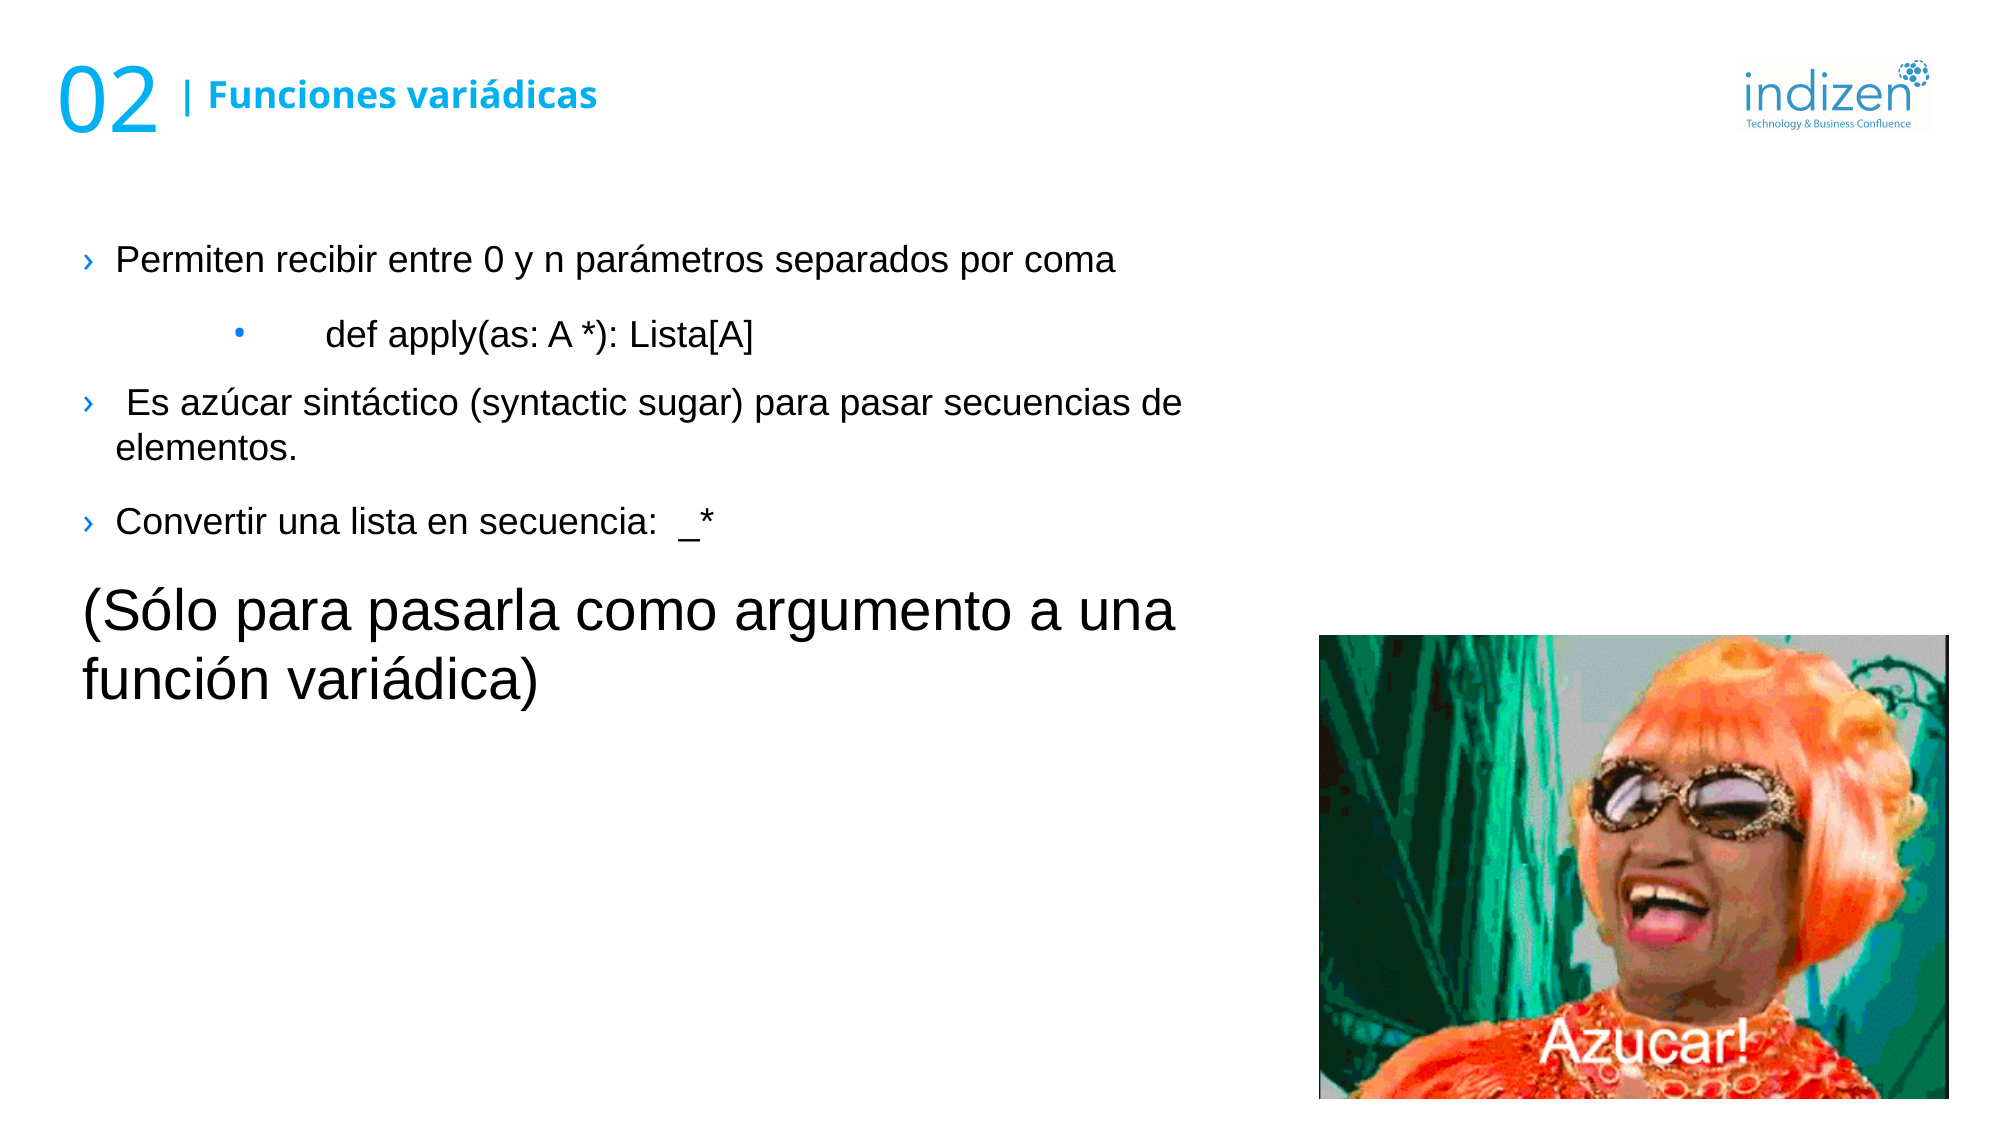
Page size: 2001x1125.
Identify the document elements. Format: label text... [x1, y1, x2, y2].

picture [1737, 57, 1931, 133]
text_box 02 [69, 72, 96, 126]
text_box Permiten recibir entre 0 y n parámetros separados por coma def apply(as: A *): Lista[A] Es azúcar sintáctico (syntactic sugar) para pasar secuencias de elementos. Convertir una lista en secuencia: _* (Sólo para pasarla como argumento a una función variádica) [82, 232, 1300, 827]
text_box | Funciones variádicas [157, 60, 1276, 126]
text_box 02 [41, 45, 1392, 127]
picture [1319, 635, 1949, 1099]
